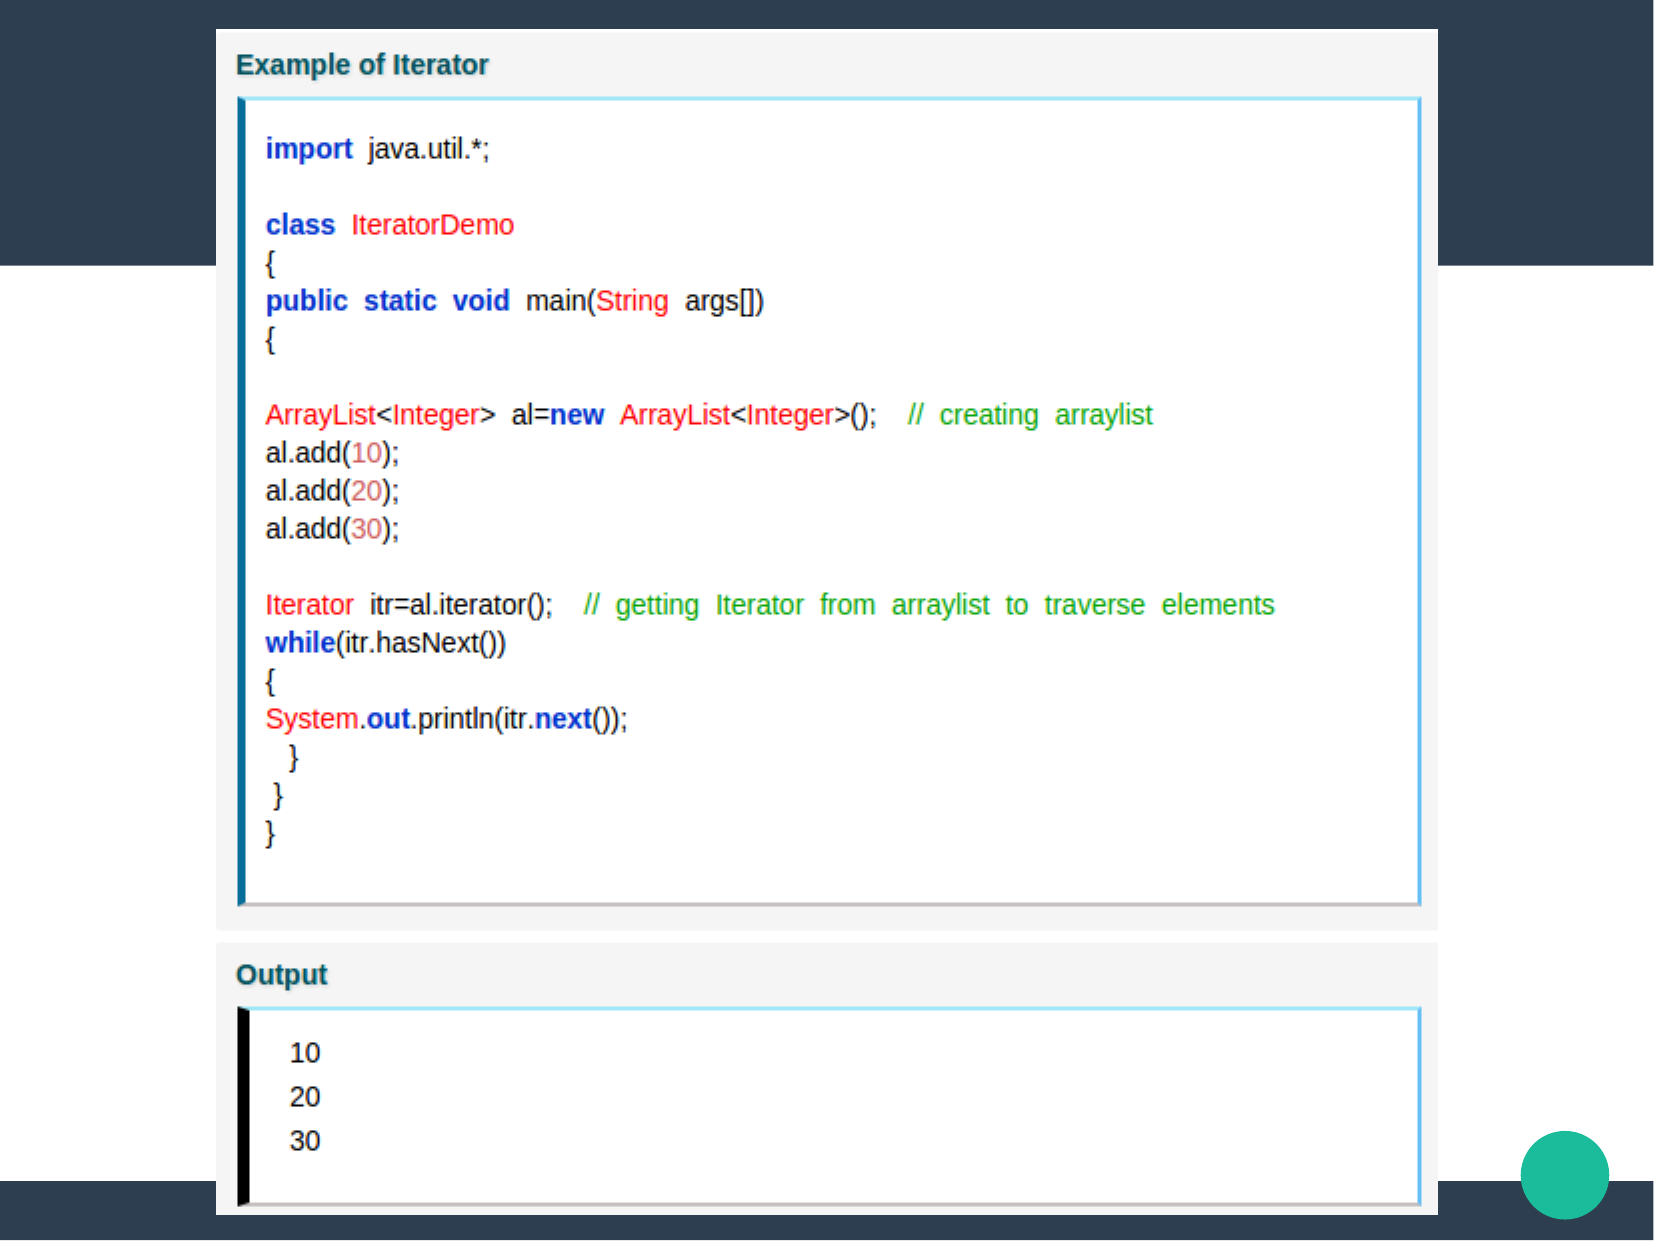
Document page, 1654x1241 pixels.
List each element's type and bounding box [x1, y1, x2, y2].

picture [216, 29, 1438, 1216]
